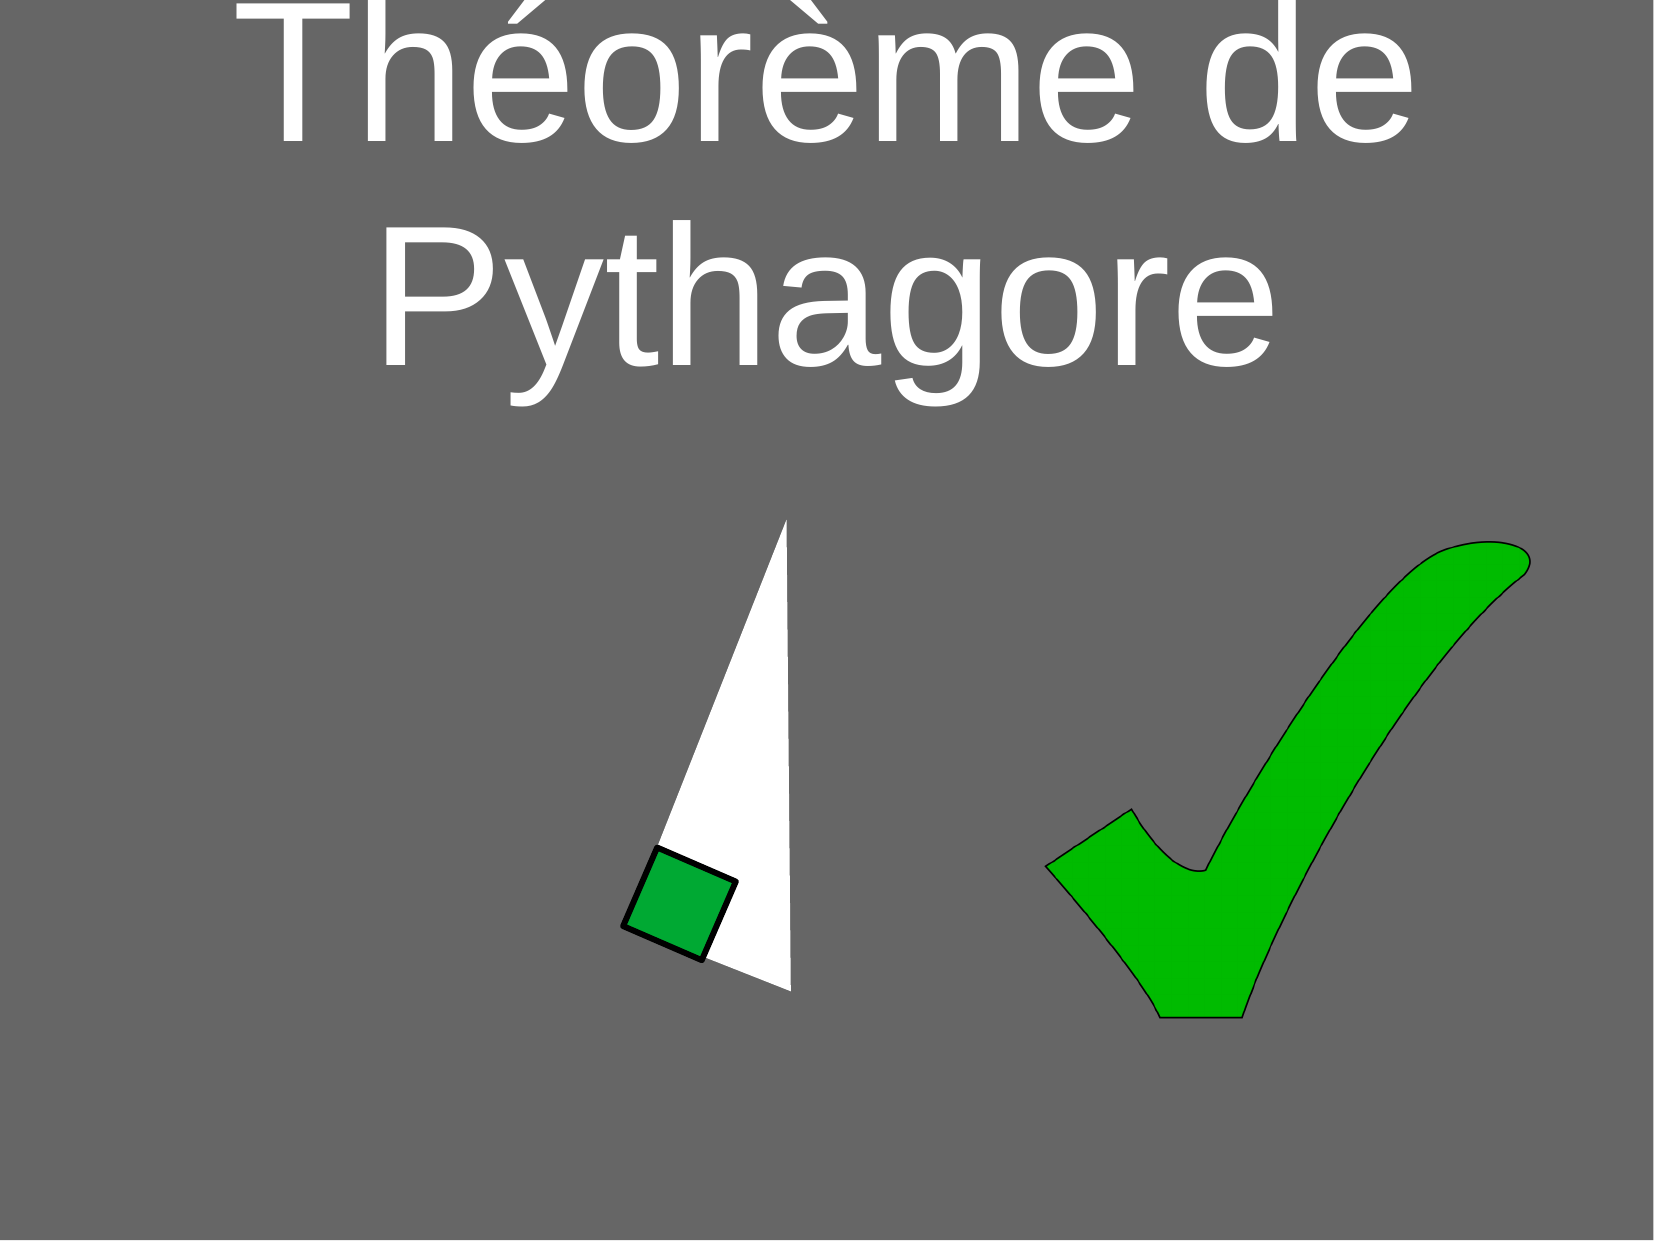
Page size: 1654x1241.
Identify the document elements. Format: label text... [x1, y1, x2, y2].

picture [1039, 531, 1536, 1028]
title Théorème de Pythagore [177, 0, 1477, 520]
text_box [0, 0, 1654, 1241]
